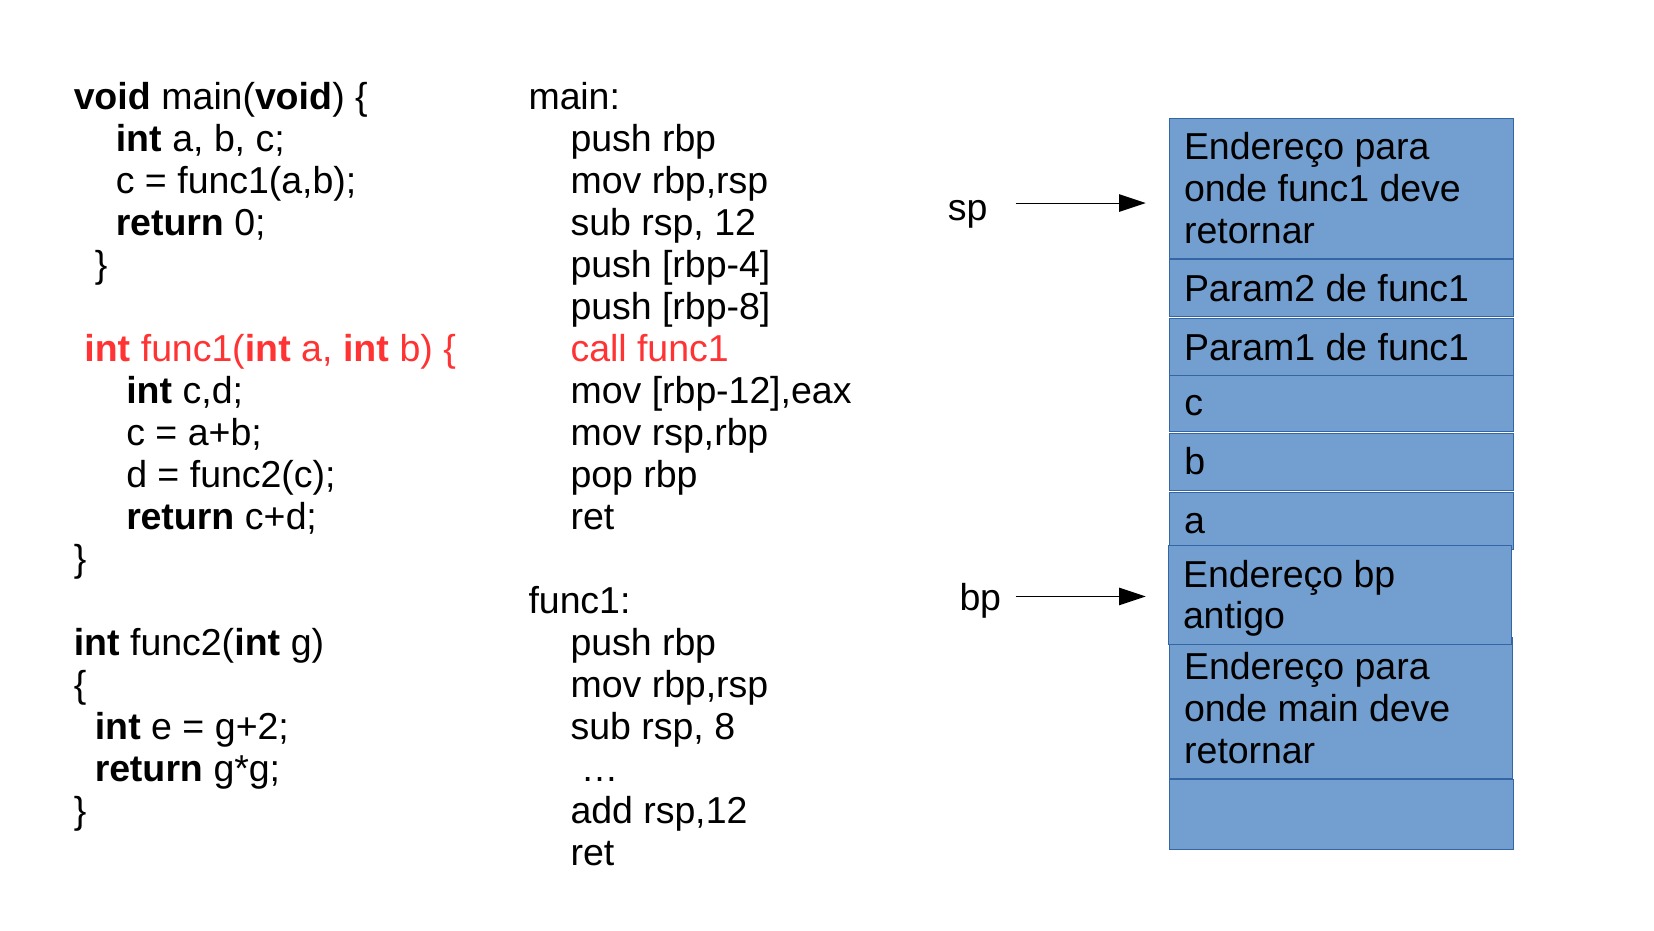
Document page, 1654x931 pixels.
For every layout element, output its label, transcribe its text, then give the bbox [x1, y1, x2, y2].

text_box Endereço para onde func1 deve retornar [1169, 118, 1514, 259]
text_box void main(void) { int a, b, c; c = func1(a,b); return 0; } int func1(int a, int b) { int c,d; c = a+b; d = func2(c); return c+d; } int func2(int g) { int e = g+2; return g*g; } [59, 67, 485, 839]
text_box sp [939, 179, 1003, 237]
text_box c [1169, 376, 1514, 432]
text_box bp [944, 569, 1017, 626]
text_box Endereço para onde main deve retornar [1169, 637, 1513, 779]
text_box [1169, 779, 1514, 837]
text_box main: push rbp mov rbp,rsp sub rsp, 12 push [rbp-4] push [rbp-8] call func1 mov [rbp-12],eax mov rsp,rbp pop rbp ret func1: push rbp mov rbp,rsp sub rsp, 8 … add rsp,12 ret [513, 68, 939, 881]
text_box b [1169, 433, 1514, 491]
text_box Param2 de func1 [1169, 259, 1514, 317]
text_box a [1169, 492, 1514, 550]
text_box Param1 de func1 [1169, 318, 1514, 376]
text_box Endereço bp antigo [1168, 545, 1512, 645]
